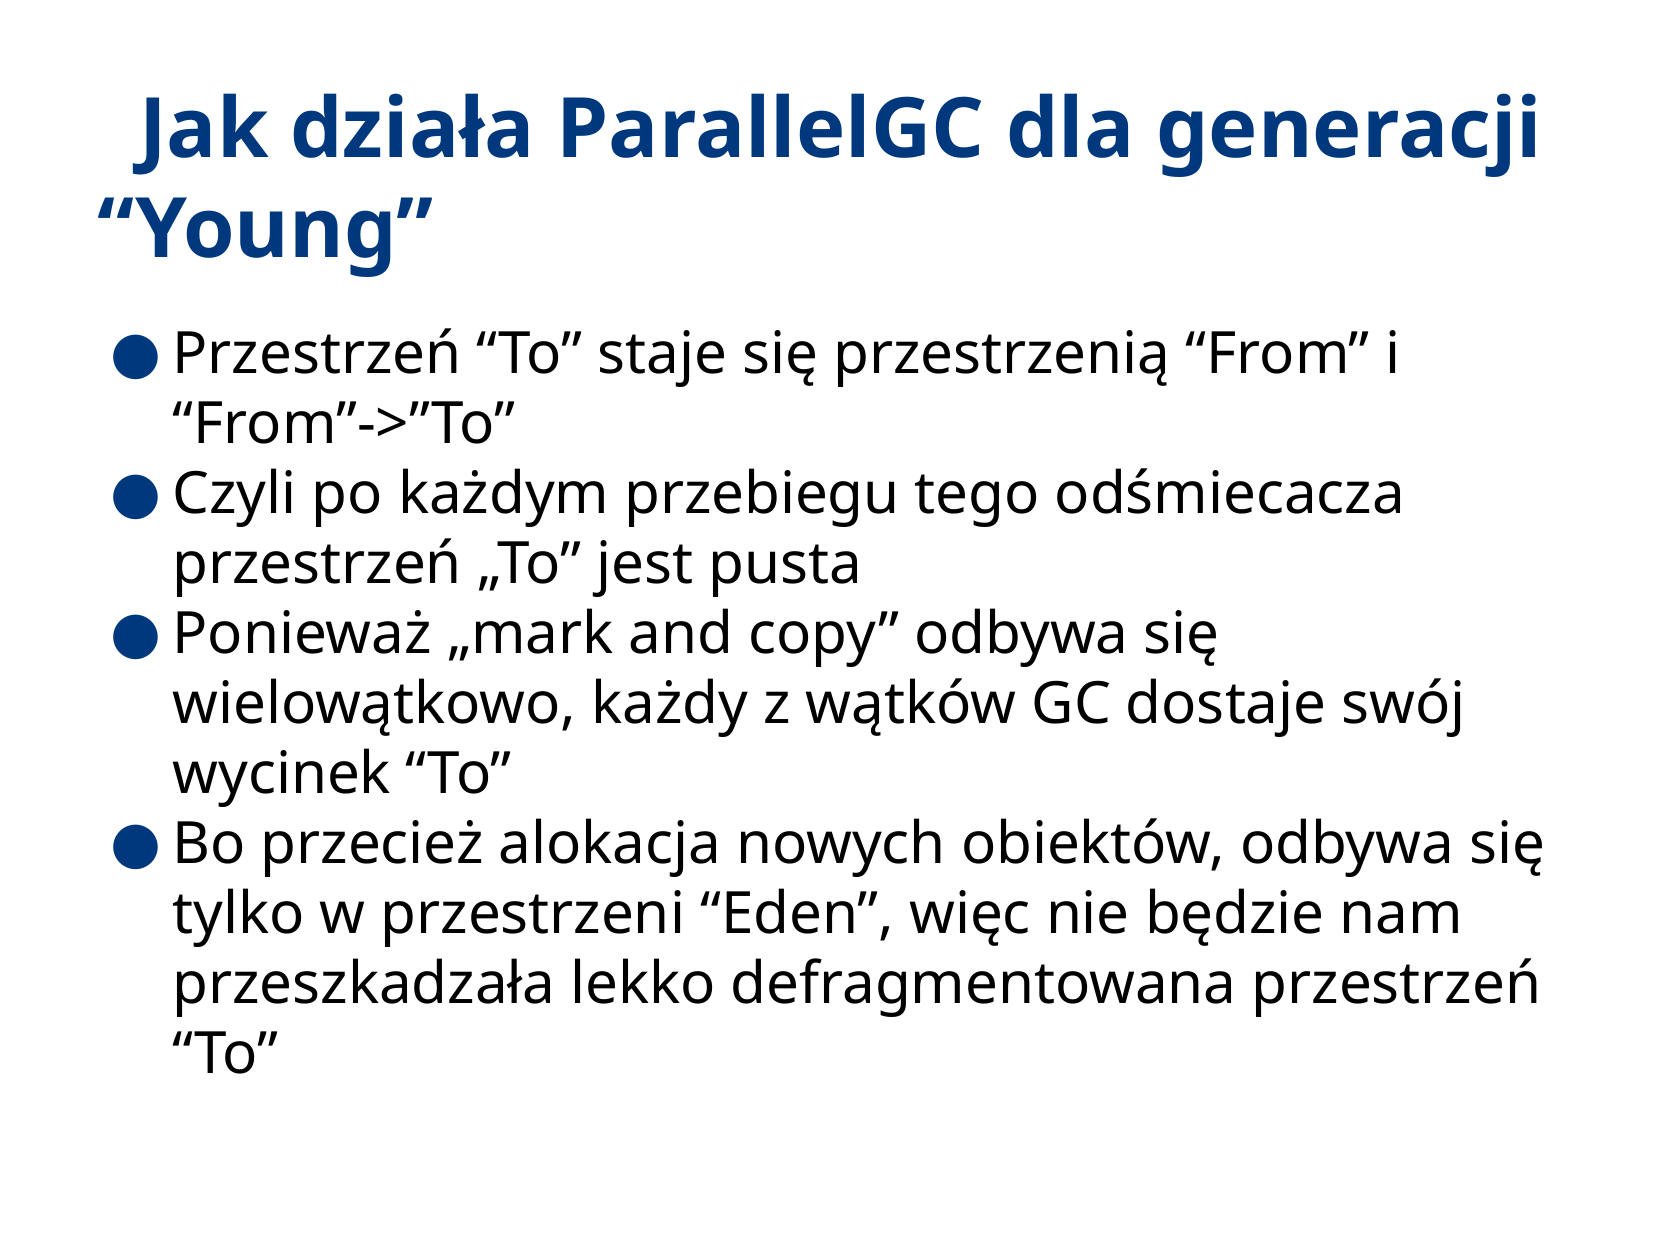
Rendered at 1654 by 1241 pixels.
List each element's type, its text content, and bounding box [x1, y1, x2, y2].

title Jak działa ParallelGC dla generacji “Young” [82, 49, 1571, 290]
list Przestrzeń “To” staje się przestrzenią “From” i “From”->”To” Czyli po każdym przebiegu tego odśmiecacza przestrzeń „To” jest pusta Ponieważ „mark and copy” odbywa się wielowątkowo, każdy z wątków GC dostaje swój wycinek “To” Bo przecież alokacja nowych obiektów, odbywa się tylko w przestrzeni “Eden”, więc nie będzie nam przeszkadzała lekko defragmentowana przestrzeń “To” [82, 299, 1571, 1176]
